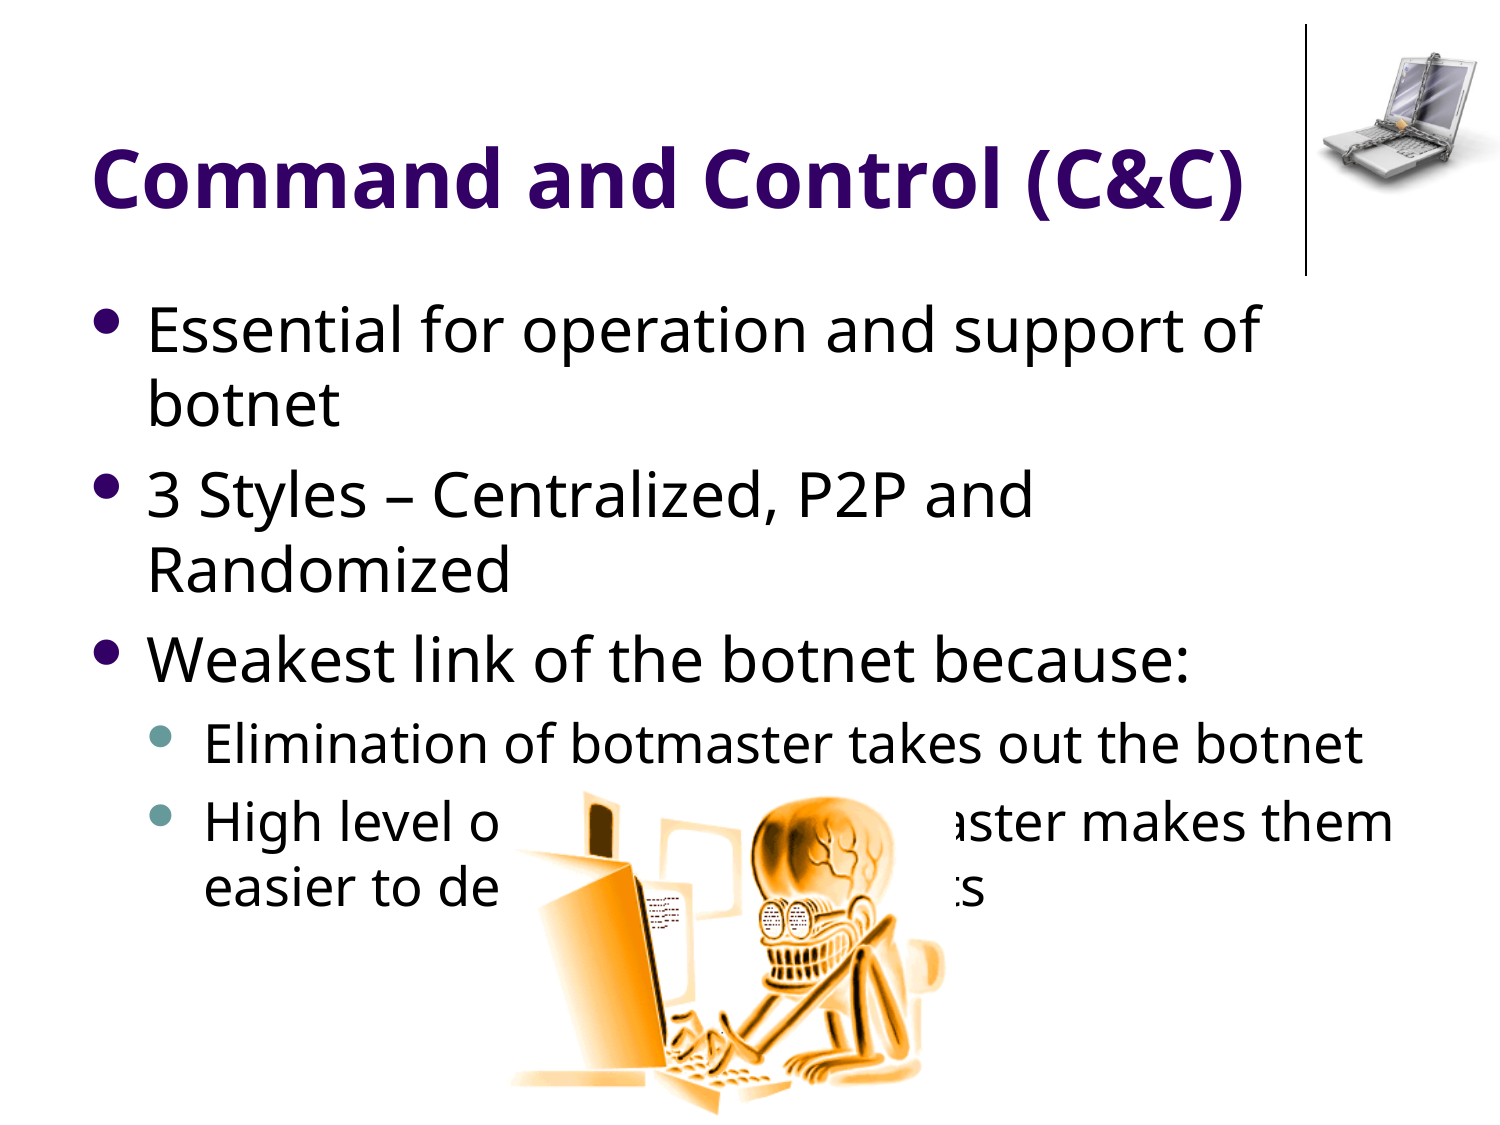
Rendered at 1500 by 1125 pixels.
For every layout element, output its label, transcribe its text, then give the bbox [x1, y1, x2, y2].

title Command and Control (C&C) [74, 20, 1313, 233]
list Essential for operation and support of botnet 3 Styles – Centralized, P2P and Randomized Weakest link of the botnet because: Elimination of botmaster takes out the botnet High level of activity by botmaster makes them easier to detect than their bots [75, 282, 1426, 1006]
picture [500, 772, 956, 1125]
picture [1313, 41, 1500, 200]
